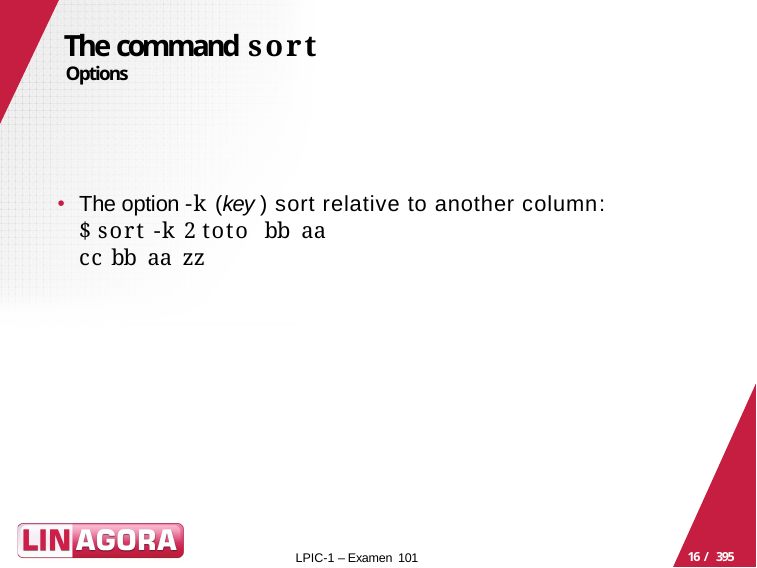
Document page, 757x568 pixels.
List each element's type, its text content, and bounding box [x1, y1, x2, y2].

text_box The command sort Options [63, 26, 697, 122]
picture [0, 0, 352, 352]
text_box [17, 520, 184, 562]
text_box The option -k (key ) sort relative to another column: $ sort -k 2 toto bb aa cc bb aa zz [55, 190, 708, 334]
text_box LPIC-1 – Examen 101 [293, 549, 420, 568]
text_box <numéro> / 395 [683, 549, 747, 568]
